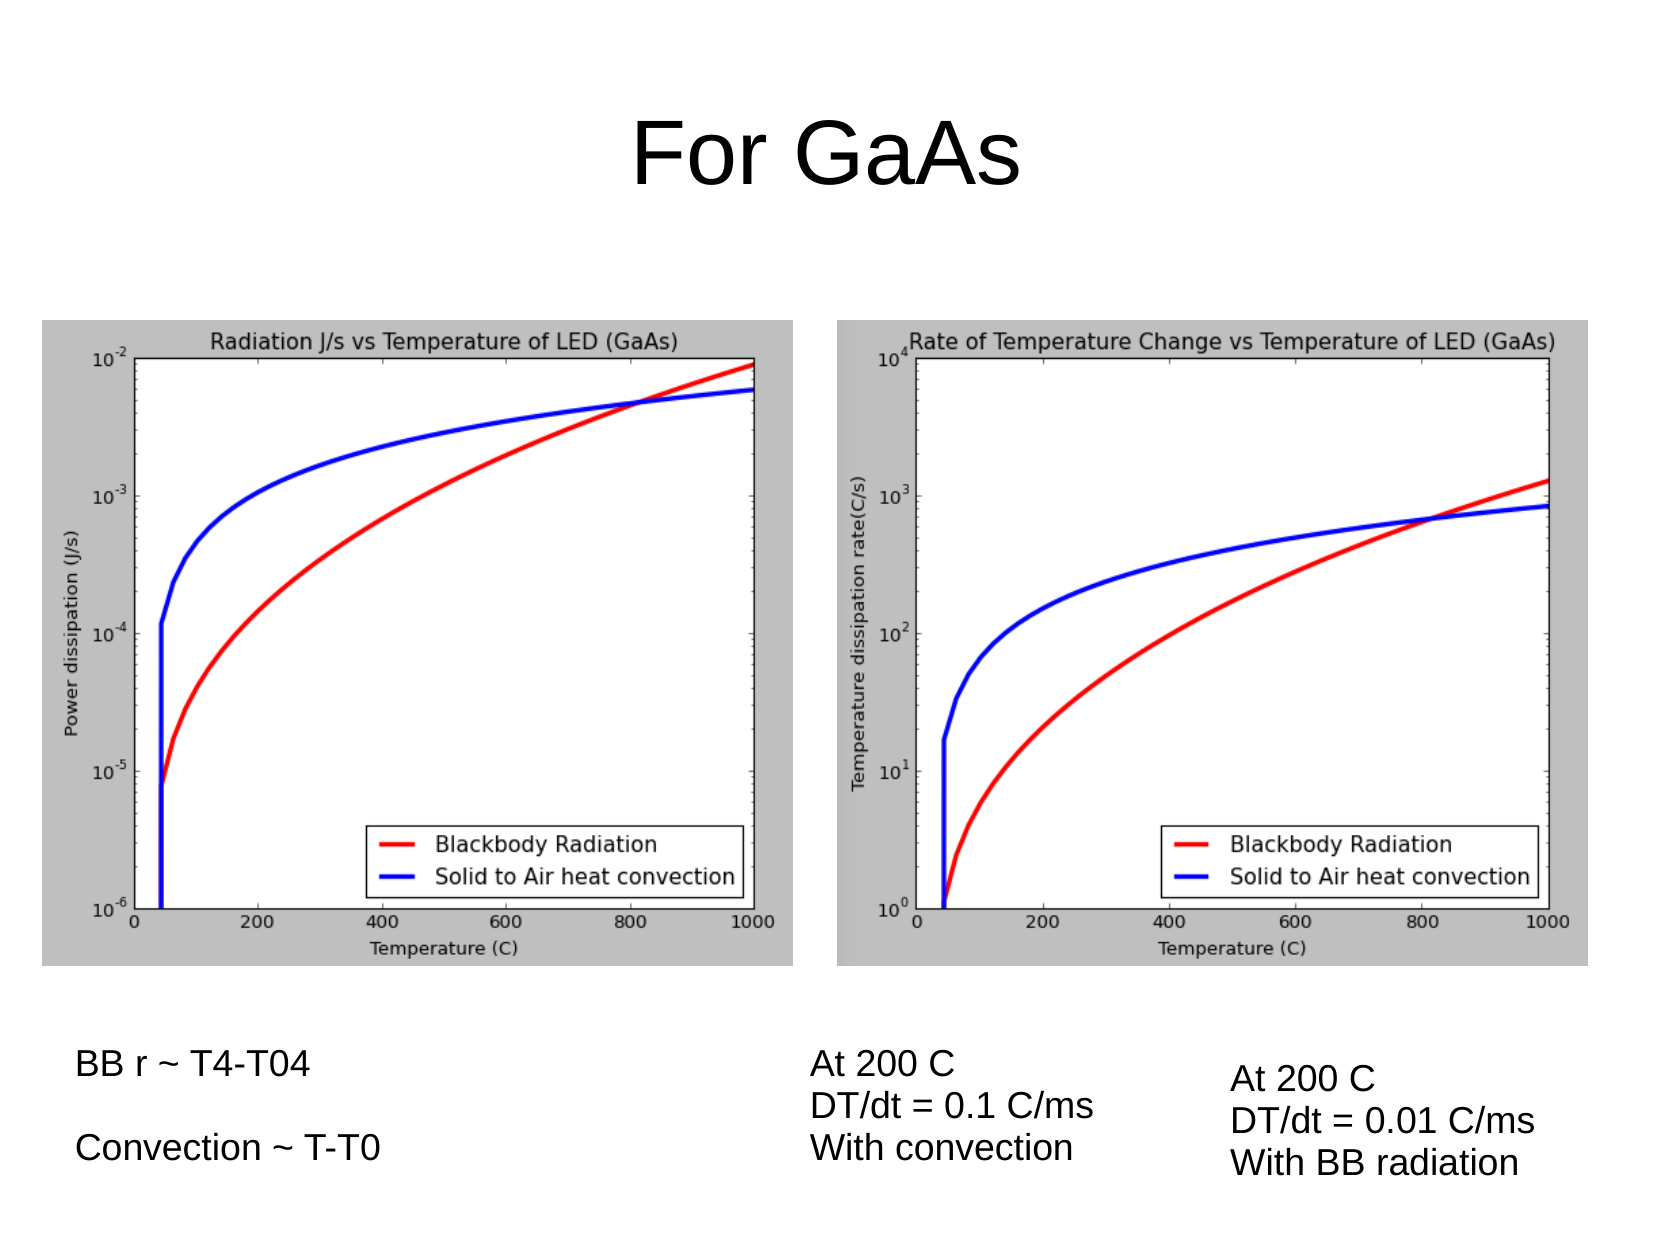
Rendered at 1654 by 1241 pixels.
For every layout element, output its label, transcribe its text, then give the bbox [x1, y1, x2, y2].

text_box At 200 C DT/dt = 0.1 C/ms With convection [795, 1035, 1110, 1176]
text_box At 200 C DT/dt = 0.01 C/ms With BB radiation [1215, 1050, 1551, 1191]
text_box BB r ~ T4-T04 Convection ~ T-T0 [60, 1035, 397, 1176]
picture [42, 320, 793, 966]
title For GaAs [82, 49, 1571, 257]
picture [837, 320, 1588, 966]
